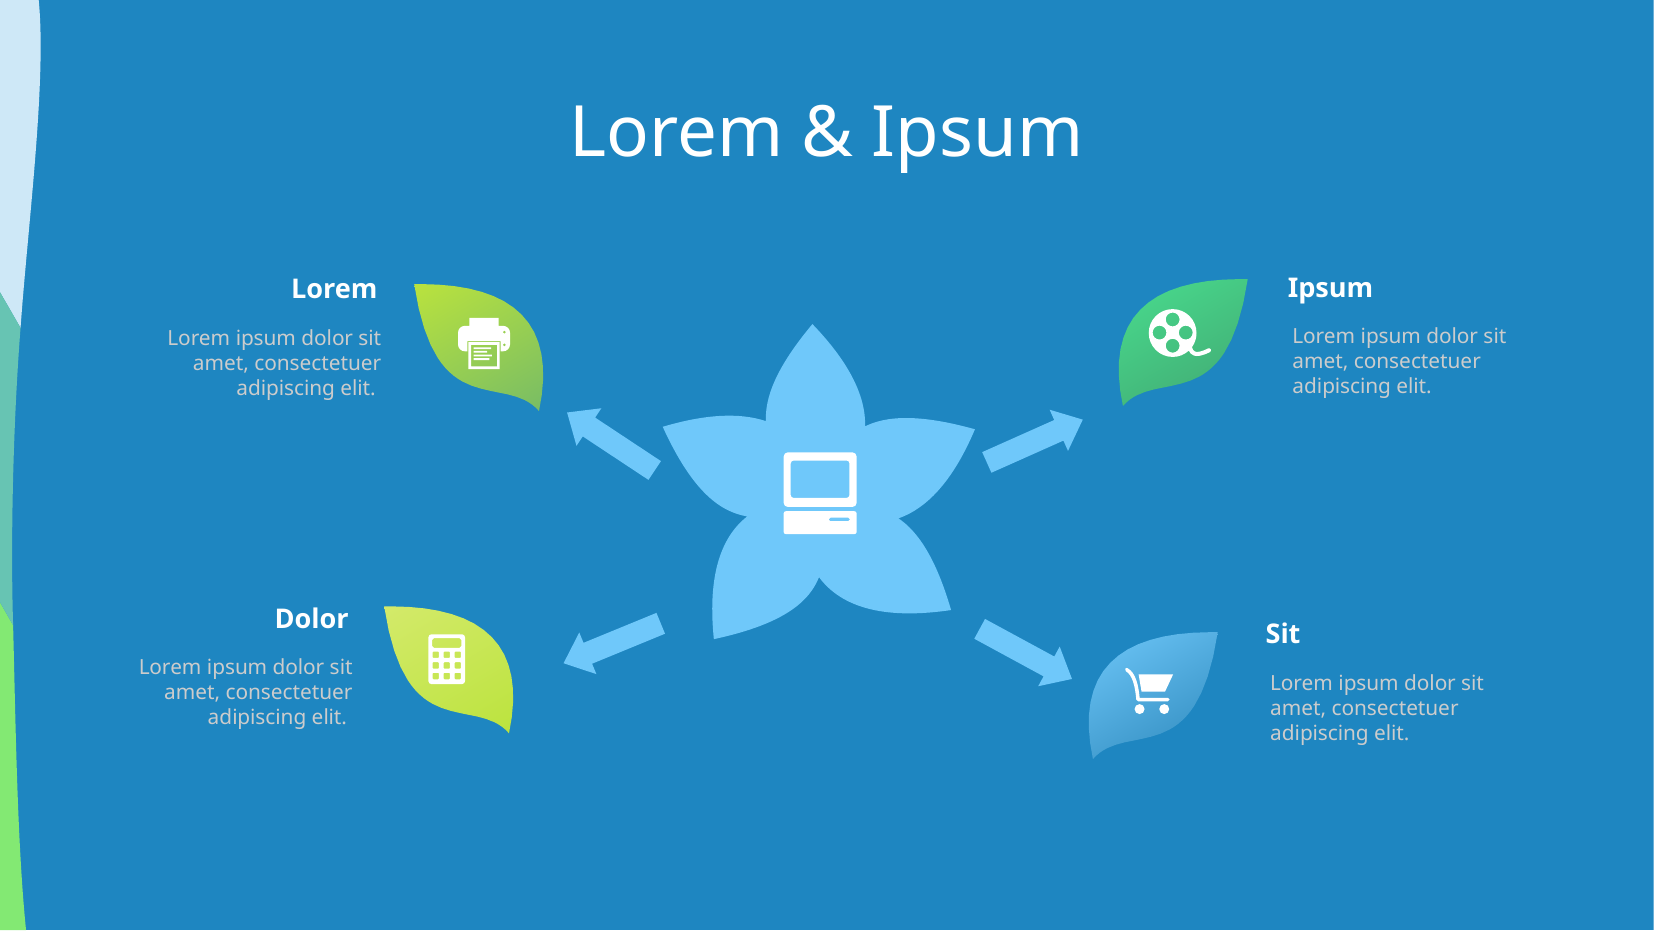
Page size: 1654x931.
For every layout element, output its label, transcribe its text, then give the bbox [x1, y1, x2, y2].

text_box [1118, 279, 1248, 407]
text_box Sit [1250, 609, 1481, 657]
text_box Lorem ipsum dolor sit amet, consectetuer adipiscing elit. [1255, 662, 1526, 752]
text_box Lorem ipsum dolor sit amet, consectetuer adipiscing elit. [1277, 315, 1548, 406]
text_box [974, 618, 1072, 687]
text_box [982, 409, 1083, 473]
text_box [563, 612, 666, 675]
text_box [567, 408, 661, 480]
text_box [662, 324, 975, 640]
text_box Lorem ipsum dolor sit amet, consectetuer adipiscing elit. [97, 646, 368, 737]
text_box Lorem ipsum dolor sit amet, consectetuer adipiscing elit. [125, 317, 396, 407]
text_box Ipsum [1273, 263, 1503, 311]
text_box [414, 284, 544, 412]
text_box Lorem & Ipsum [0, 78, 1654, 178]
text_box [1088, 632, 1218, 760]
text_box [384, 606, 514, 734]
text_box Dolor [93, 594, 364, 642]
text_box Lorem [121, 264, 392, 312]
